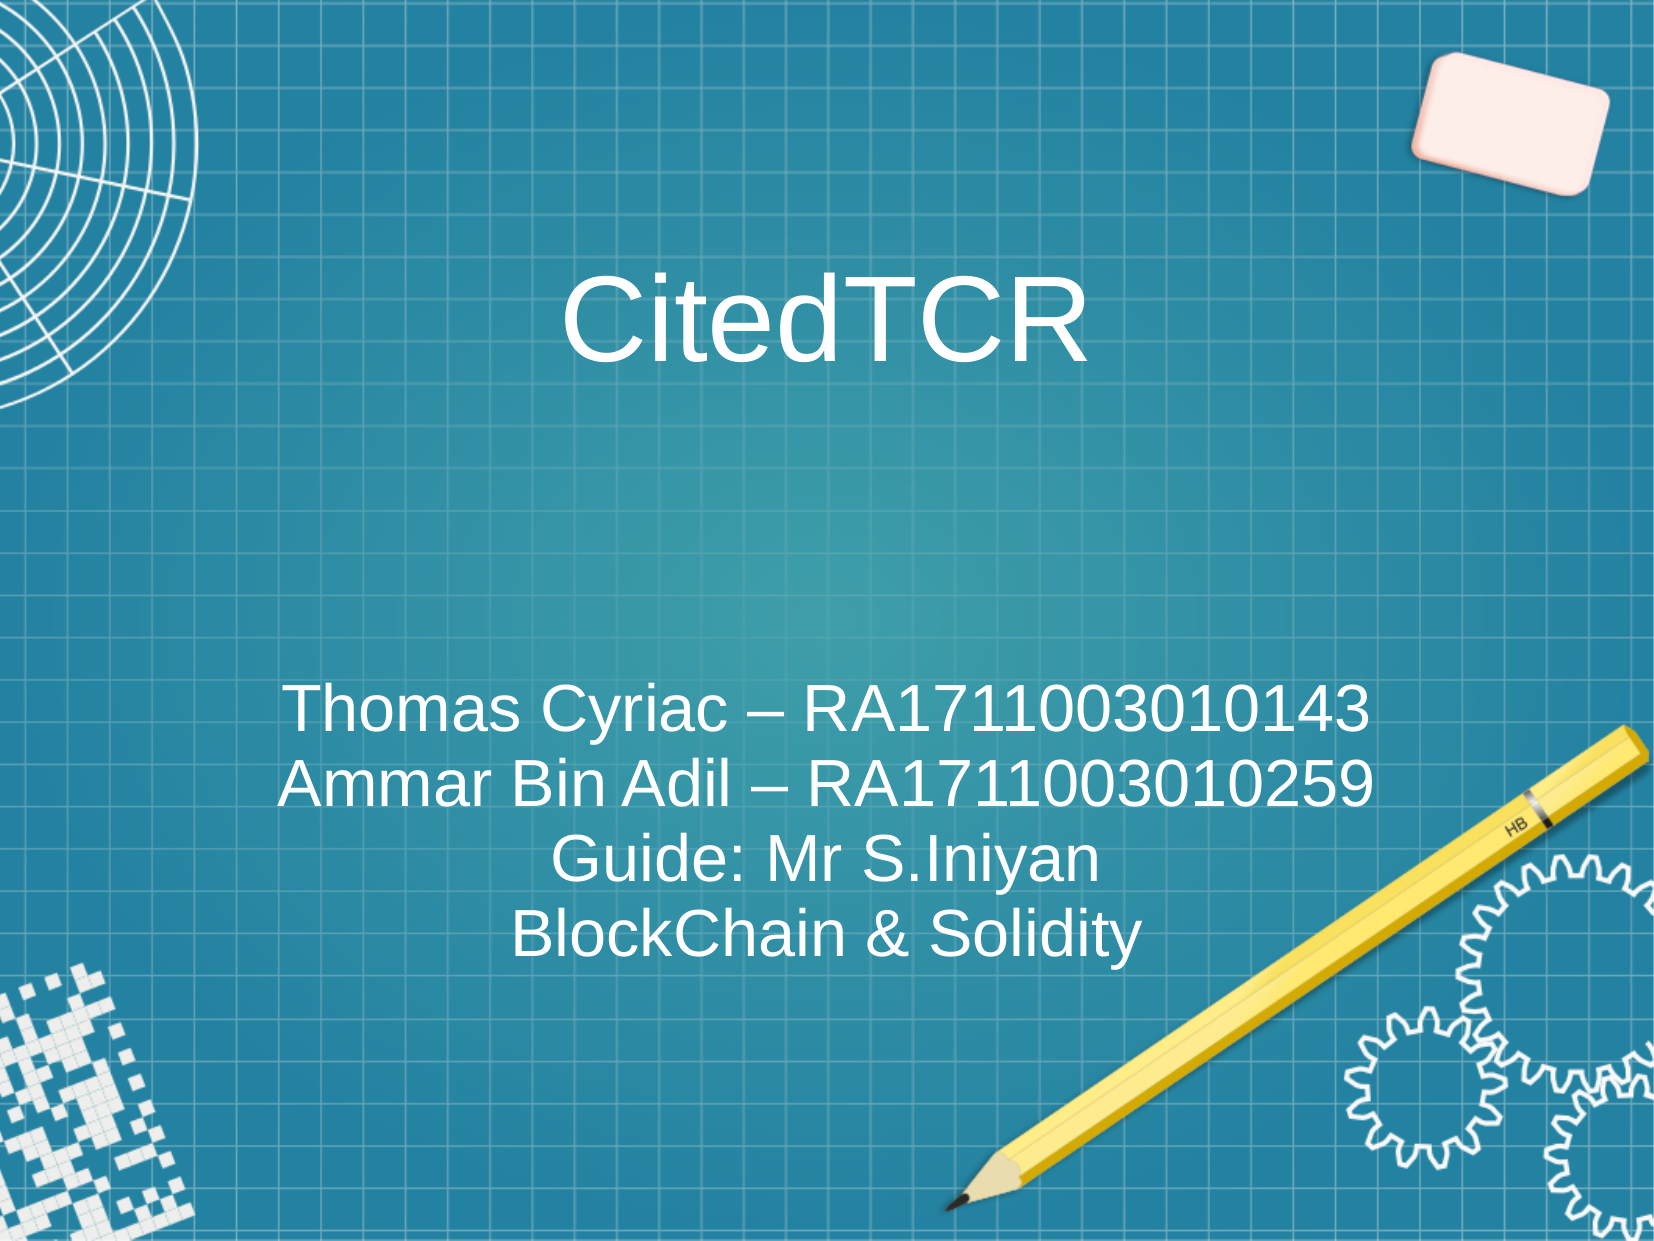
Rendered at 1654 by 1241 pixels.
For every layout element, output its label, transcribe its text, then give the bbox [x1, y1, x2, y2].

picture [0, 0, 1654, 1241]
subtitle Thomas Cyriac – RA1711003010143 Ammar Bin Adil – RA1711003010259 Guide: Mr S.Iniyan BlockChain & Solidity [82, 519, 1571, 1123]
title CitedTCR [82, 177, 1571, 461]
